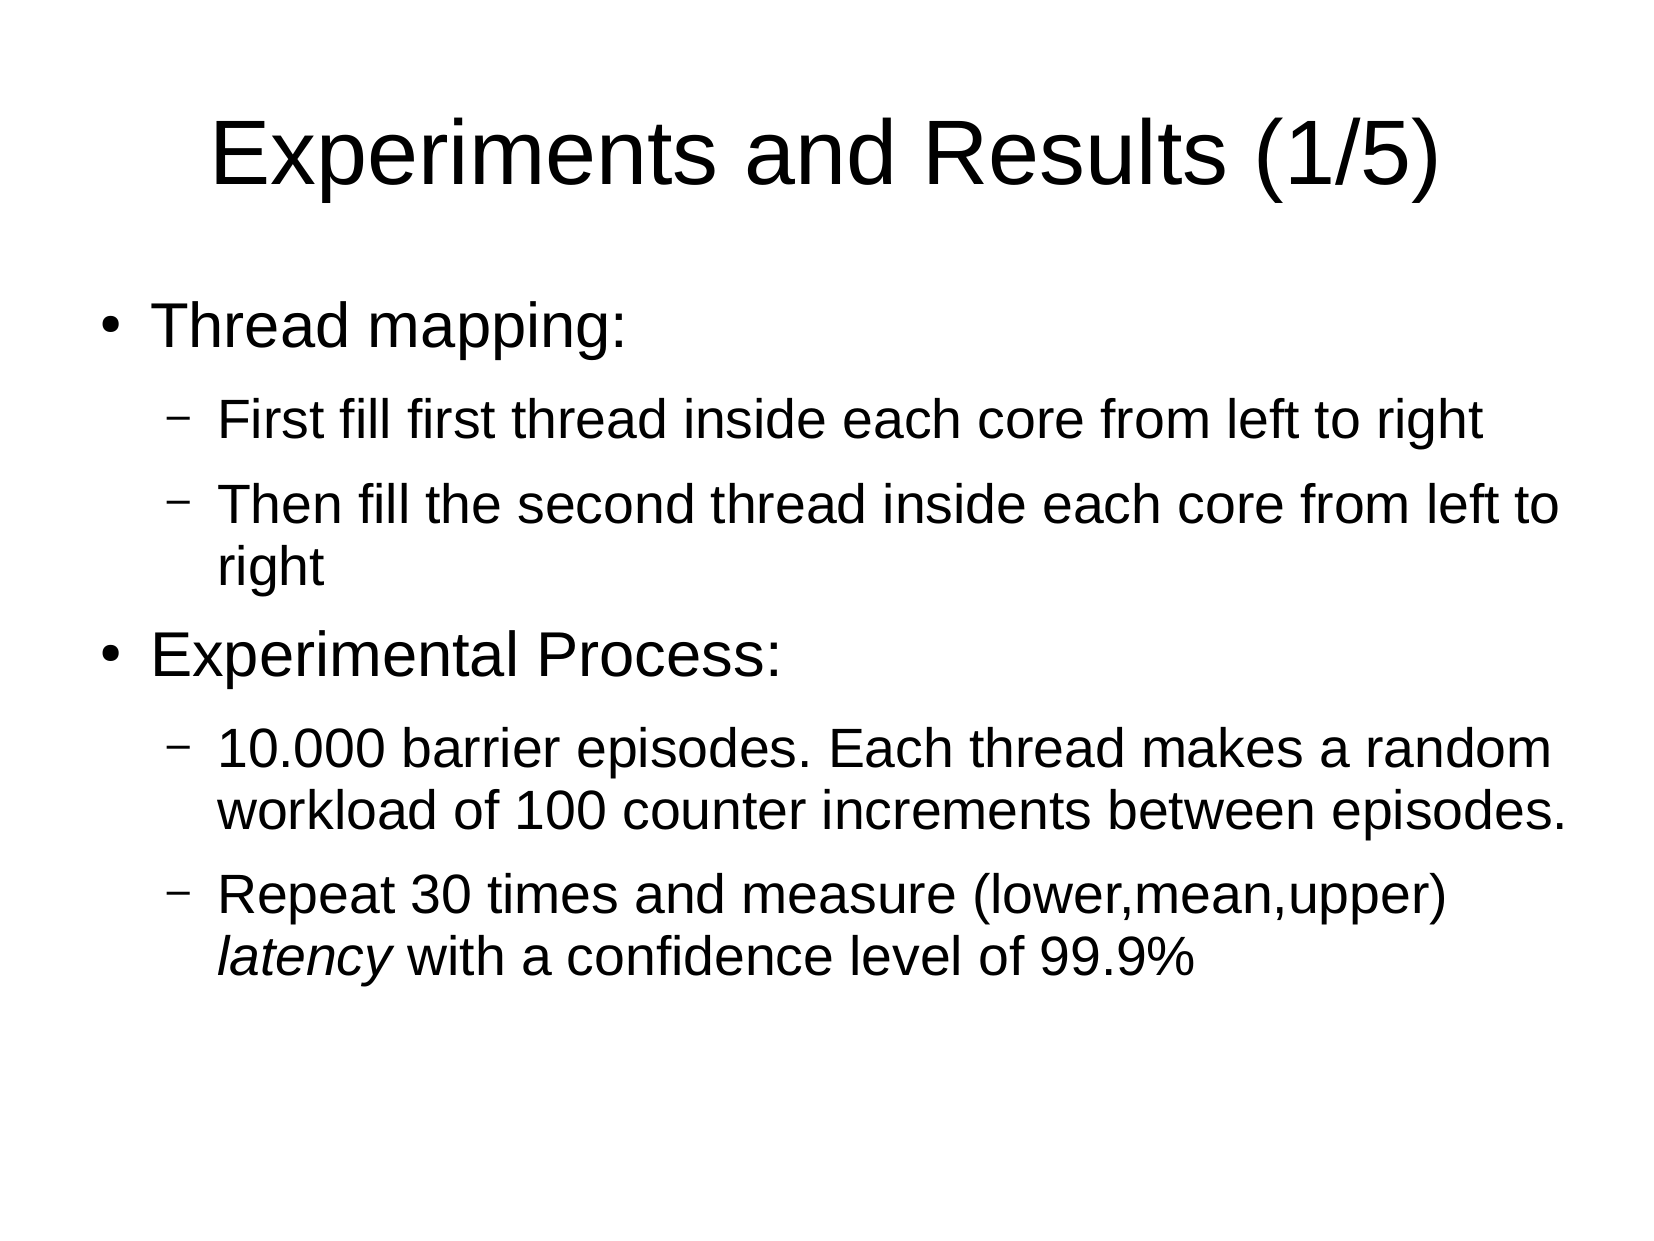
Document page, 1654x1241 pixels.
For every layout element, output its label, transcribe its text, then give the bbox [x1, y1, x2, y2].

title Experiments and Results (1/5) [82, 49, 1571, 257]
list Thread mapping: First fill first thread inside each core from left to right Then fill the second thread inside each core from left to right Experimental Process: 10.000 barrier episodes. Each thread makes a random workload of 100 counter increments between episodes. Repeat 30 times and measure (lower,mean,upper) latency with a confidence level of 99.9% [82, 290, 1571, 1010]
